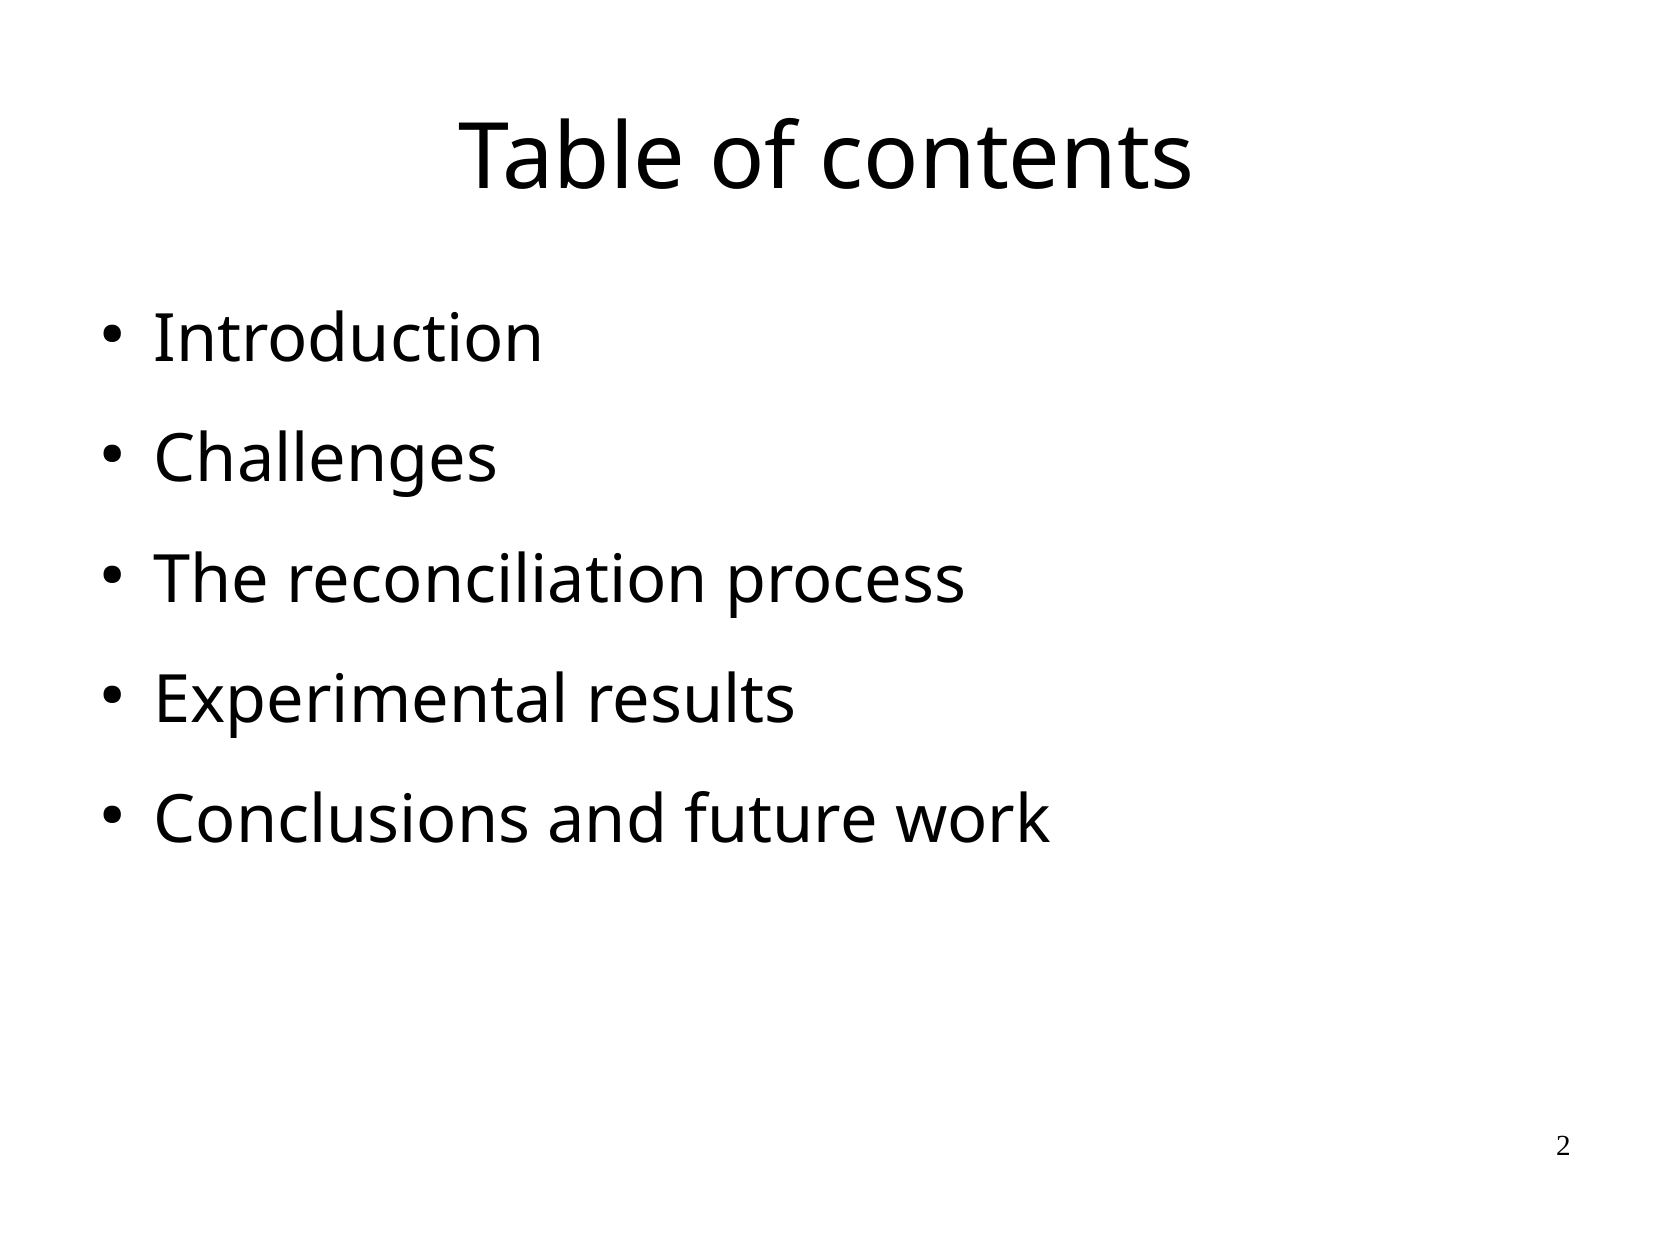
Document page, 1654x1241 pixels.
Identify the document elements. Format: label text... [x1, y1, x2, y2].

list Introduction Challenges The reconciliation process Experimental results Conclusions and future work [82, 290, 1571, 1010]
title Table of contents [82, 49, 1571, 257]
